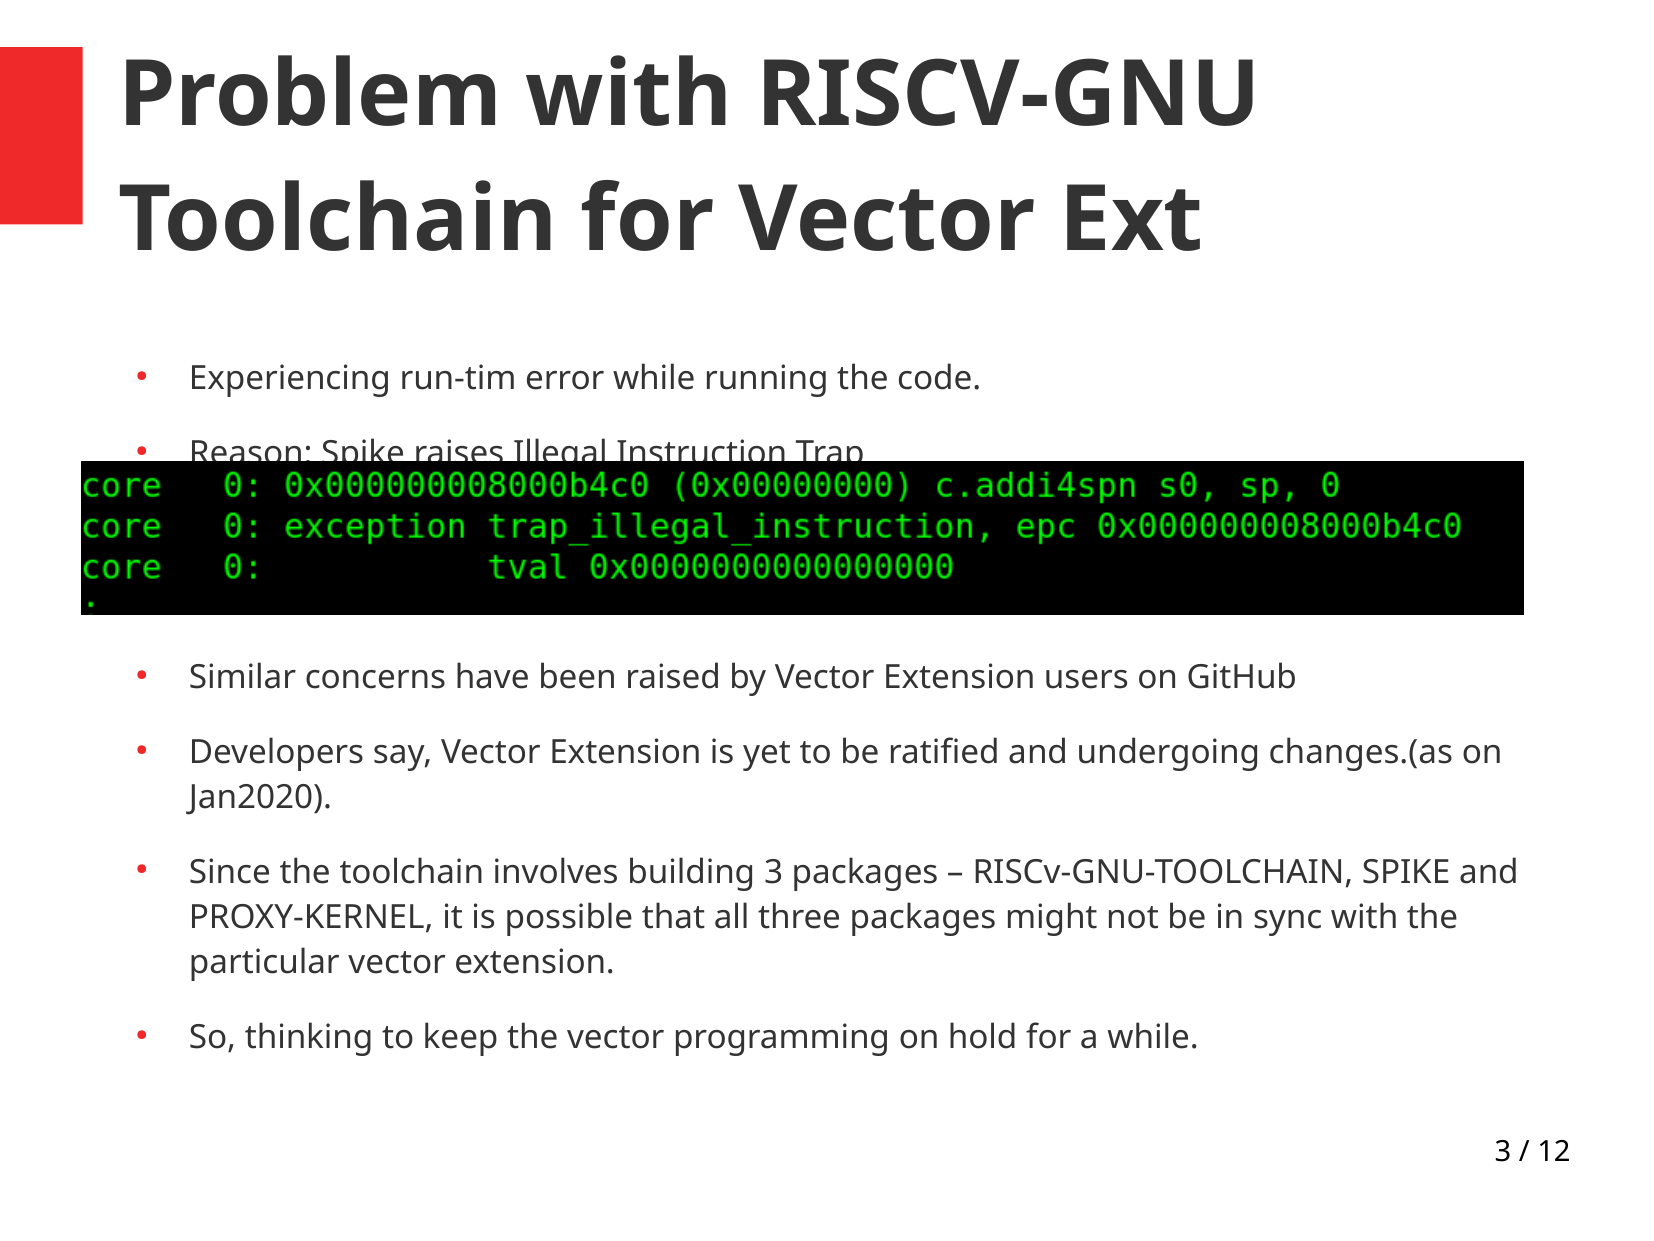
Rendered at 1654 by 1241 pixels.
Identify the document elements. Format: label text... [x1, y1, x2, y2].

picture [81, 461, 1524, 615]
list Experiencing run-tim error while running the code. Reason: Spike raises Illegal Instruction Trap Similar concerns have been raised by Vector Extension users on GitHub Developers say, Vector Extension is yet to be ratified and undergoing changes.(as on Jan2020). Since the toolchain involves building 3 packages – RISCv-GNU-TOOLCHAIN, SPIKE and PROXY-KERNEL, it is possible that all three packages might not be in sync with the particular vector extension. So, thinking to keep the vector programming on hold for a while. [118, 354, 1536, 1074]
title Problem with RISCV-GNU Toolchain for Vector Ext [118, 45, 1571, 260]
